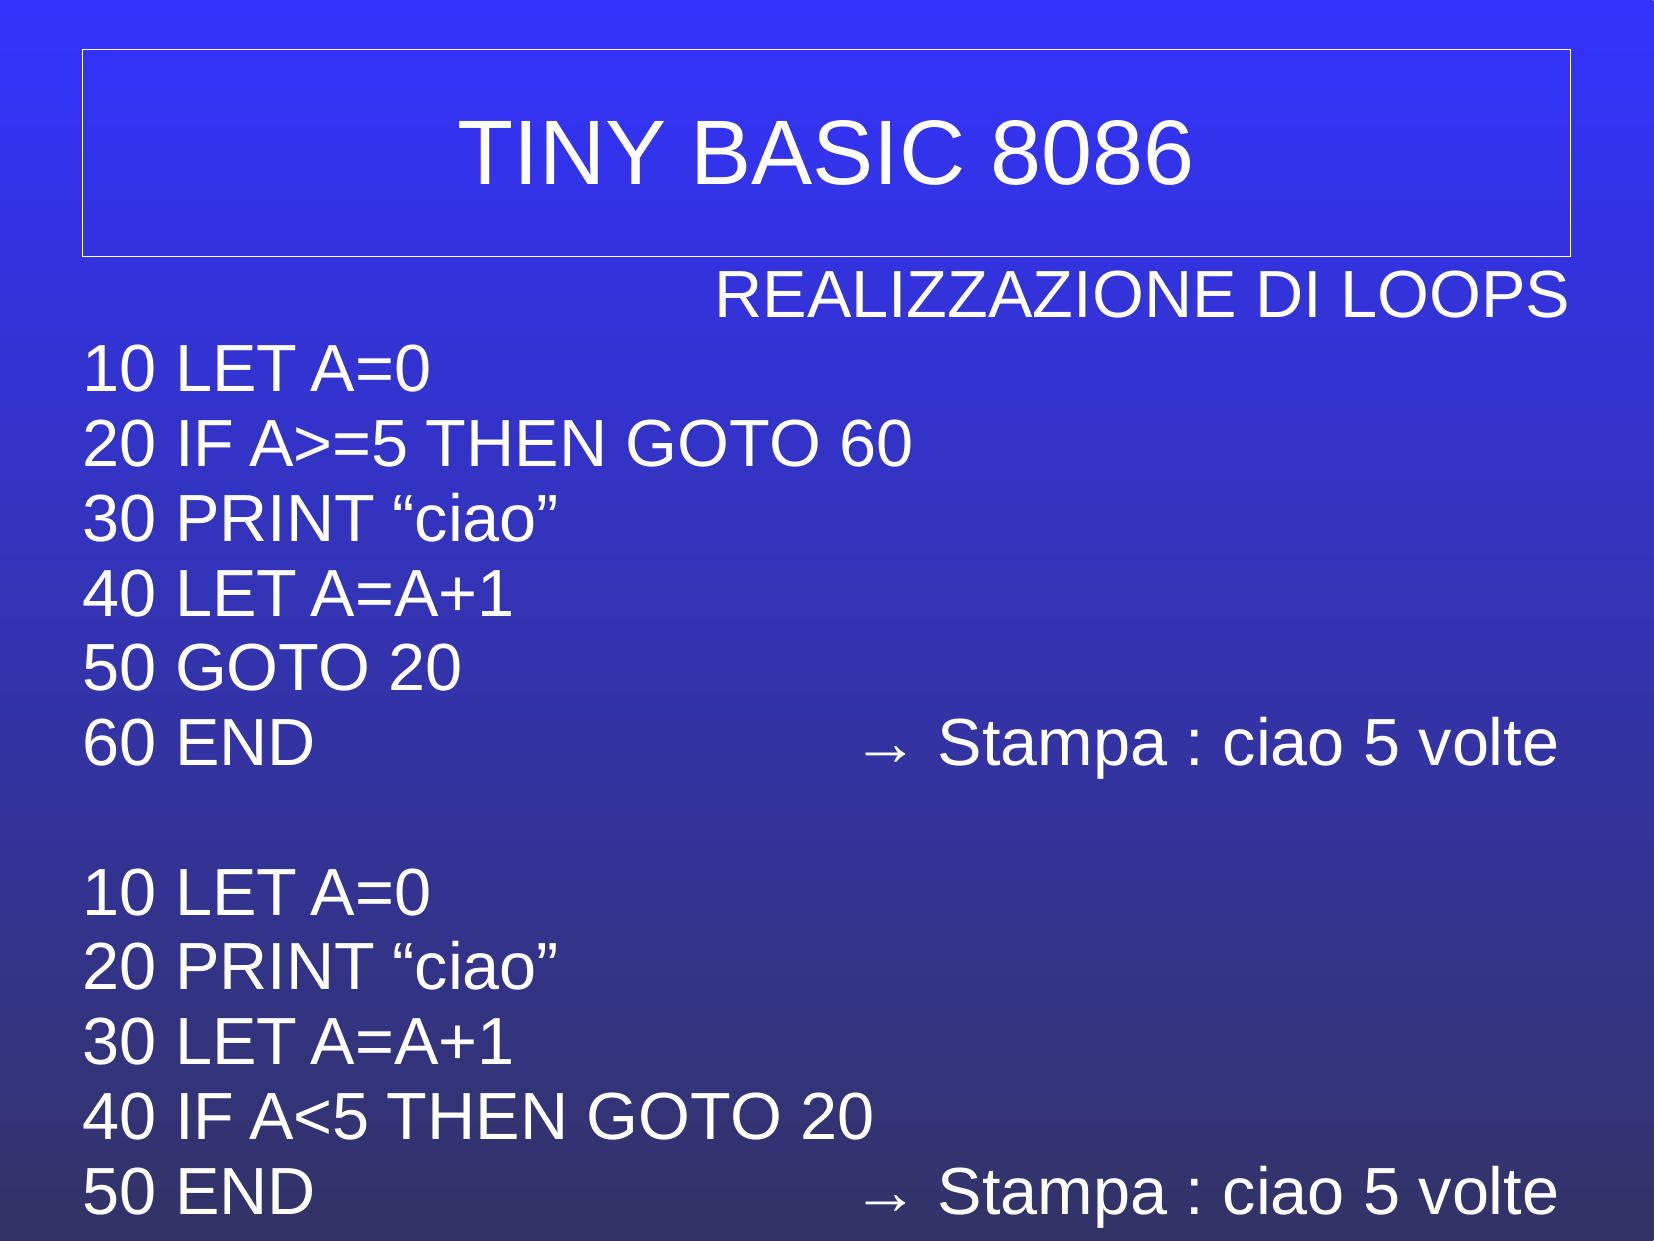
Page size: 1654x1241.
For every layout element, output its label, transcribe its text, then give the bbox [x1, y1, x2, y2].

subtitle REALIZZAZIONE DI LOOPS 10 LET A=0 20 IF A>=5 THEN GOTO 60 30 PRINT “ciao” 40 LET A=A+1 50 GOTO 20 60 END → Stampa : ciao 5 volte 10 LET A=0 20 PRINT “ciao” 30 LET A=A+1 40 IF A<5 THEN GOTO 20 50 END → Stampa : ciao 5 volte [82, 256, 1571, 1229]
title TINY BASIC 8086 [82, 49, 1571, 256]
